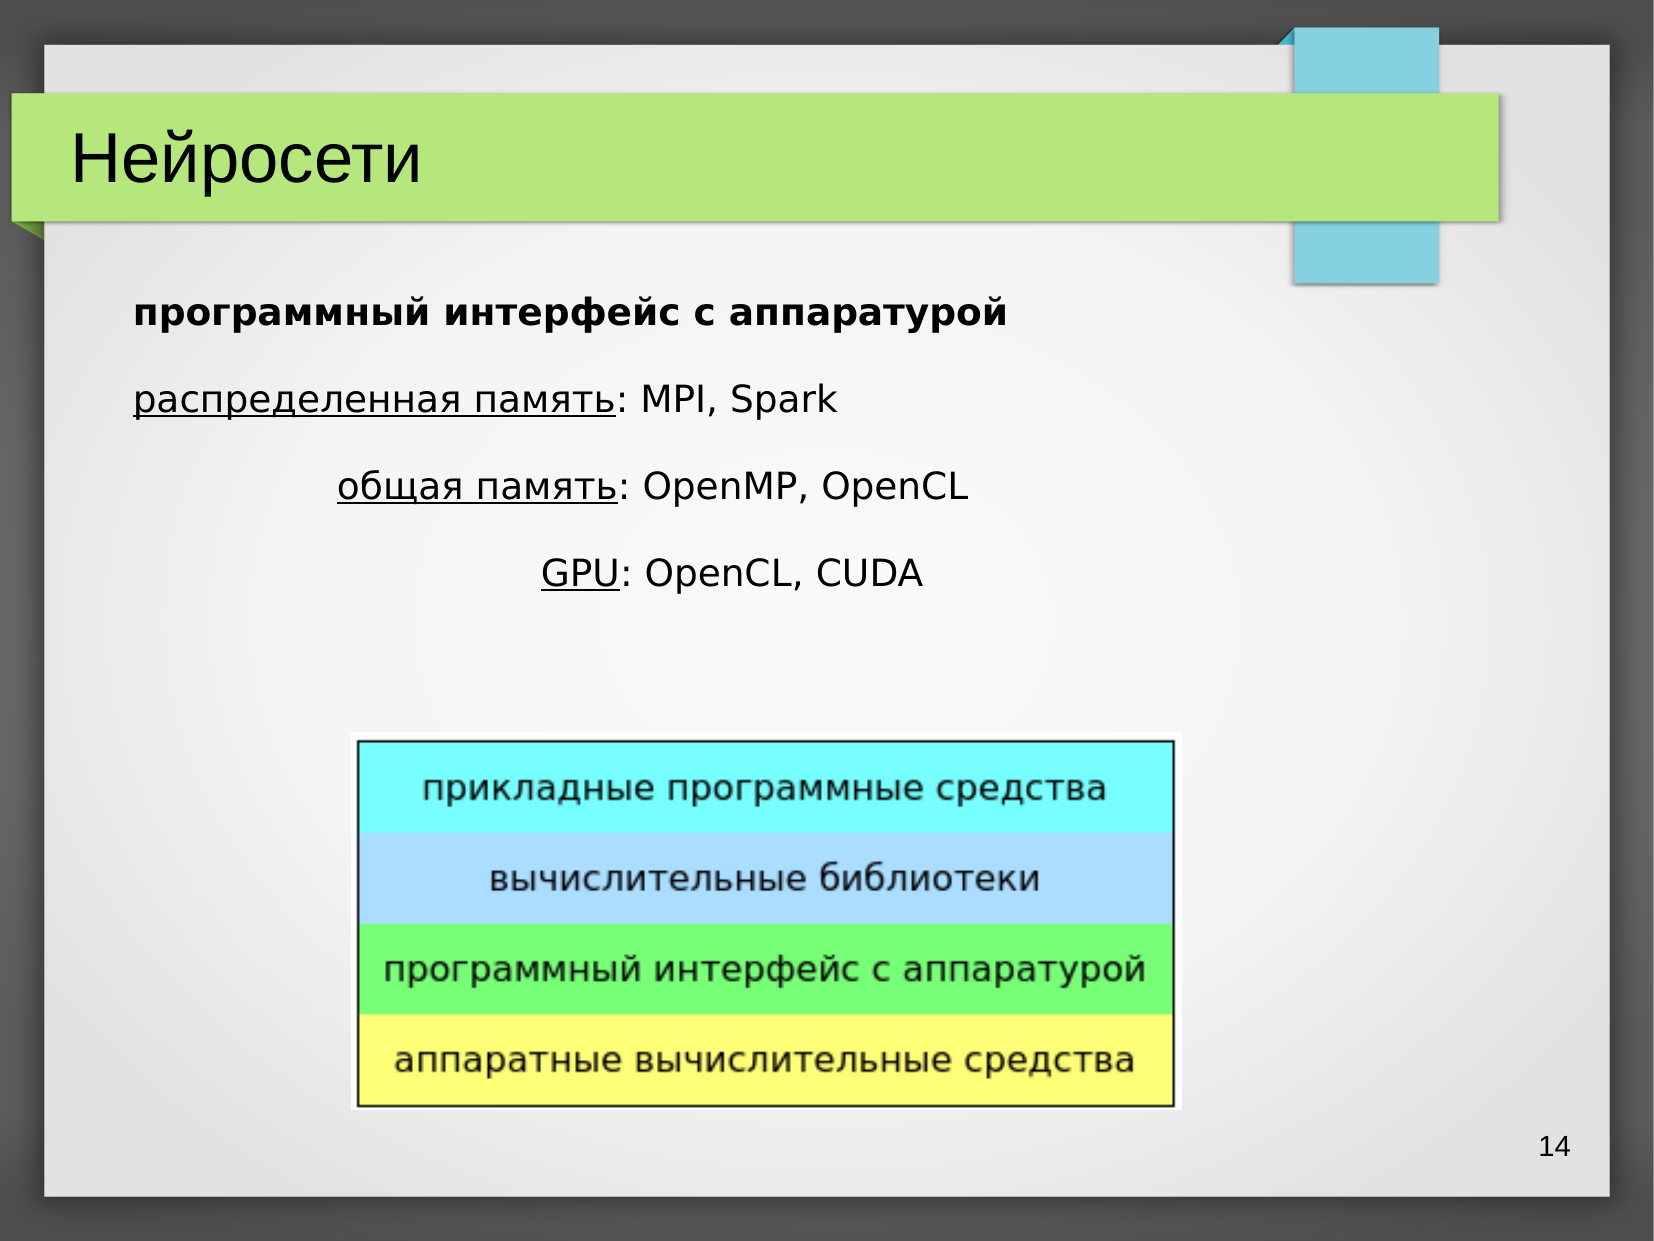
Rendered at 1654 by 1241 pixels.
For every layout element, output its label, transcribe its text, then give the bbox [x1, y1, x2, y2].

title Нейросети [70, 118, 1205, 199]
text_box программный интерфейс с аппаратурой распределенная память: MPI, Spark общая память: OpenMP, OpenCL GPU: OpenCL, CUDA [118, 283, 1063, 709]
picture [0, 0, 1654, 1241]
